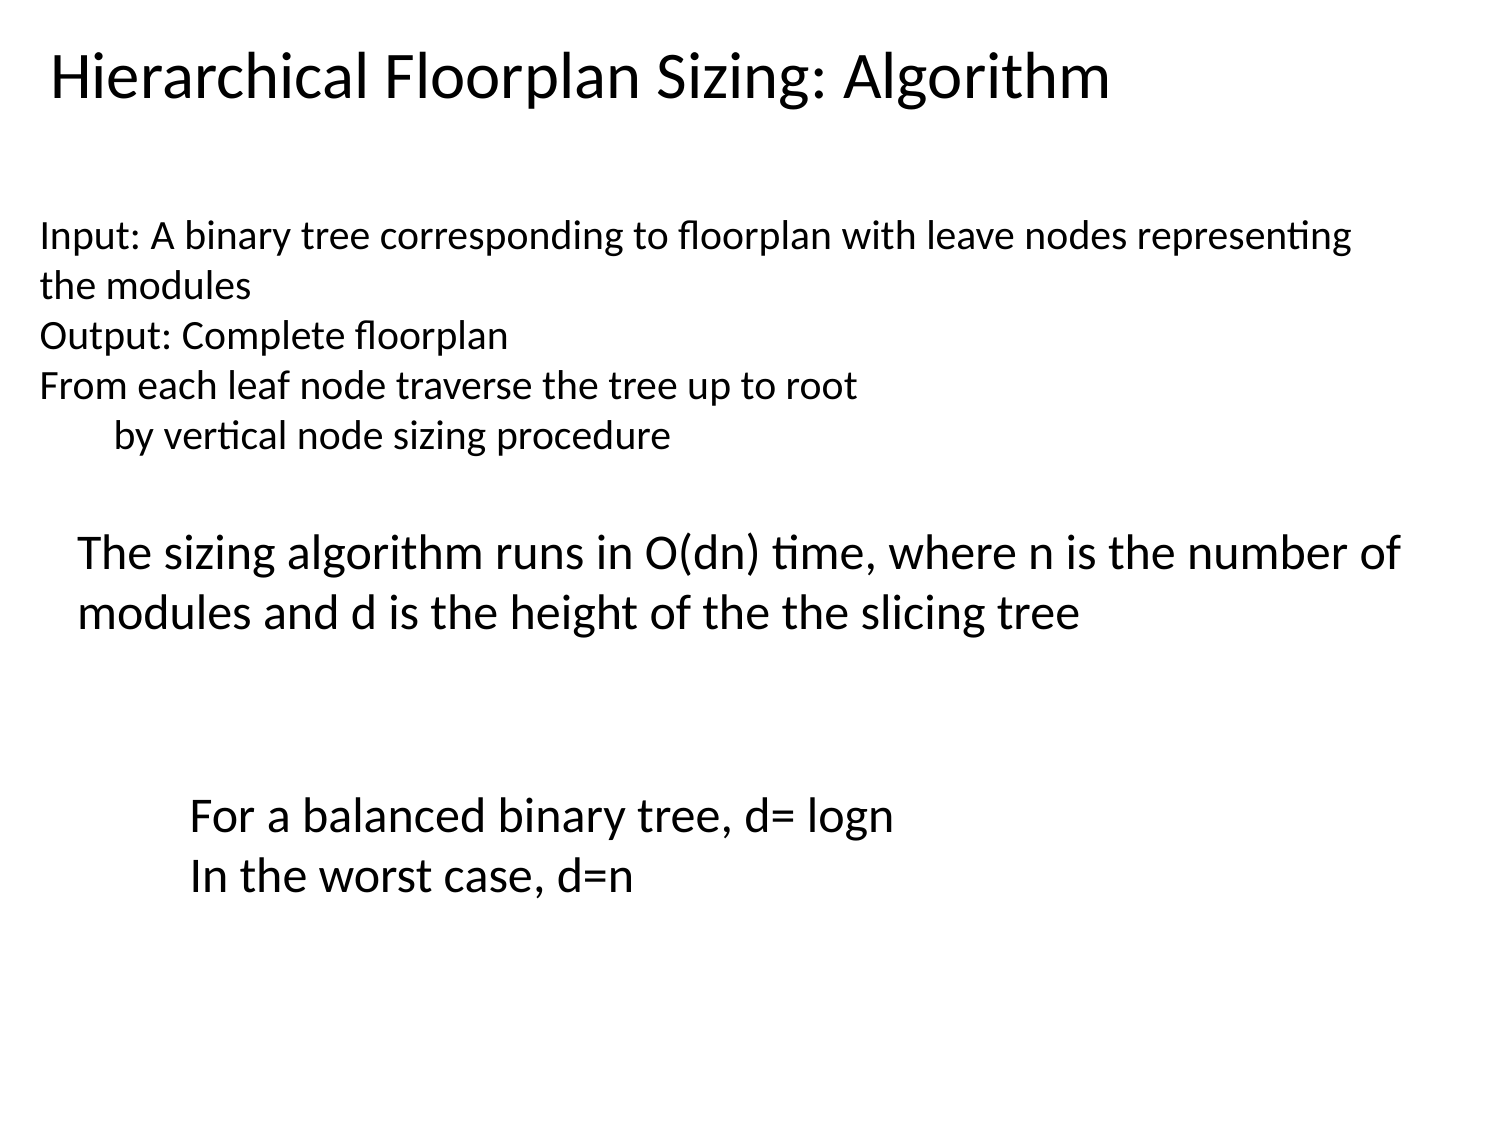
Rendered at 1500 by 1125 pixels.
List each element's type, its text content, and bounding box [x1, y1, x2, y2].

text_box Input: A binary tree corresponding to floorplan with leave nodes representing the modules Output: Complete floorplan From each leaf node traverse the tree up to root by vertical node sizing procedure [24, 200, 1375, 465]
text_box Hierarchical Floorplan Sizing: Algorithm [35, 24, 1400, 120]
text_box The sizing algorithm runs in O(dn) time, where n is the number of modules and d is the height of the the slicing tree [62, 512, 1425, 648]
text_box For a balanced binary tree, d= logn In the worst case, d=n [174, 774, 1150, 910]
